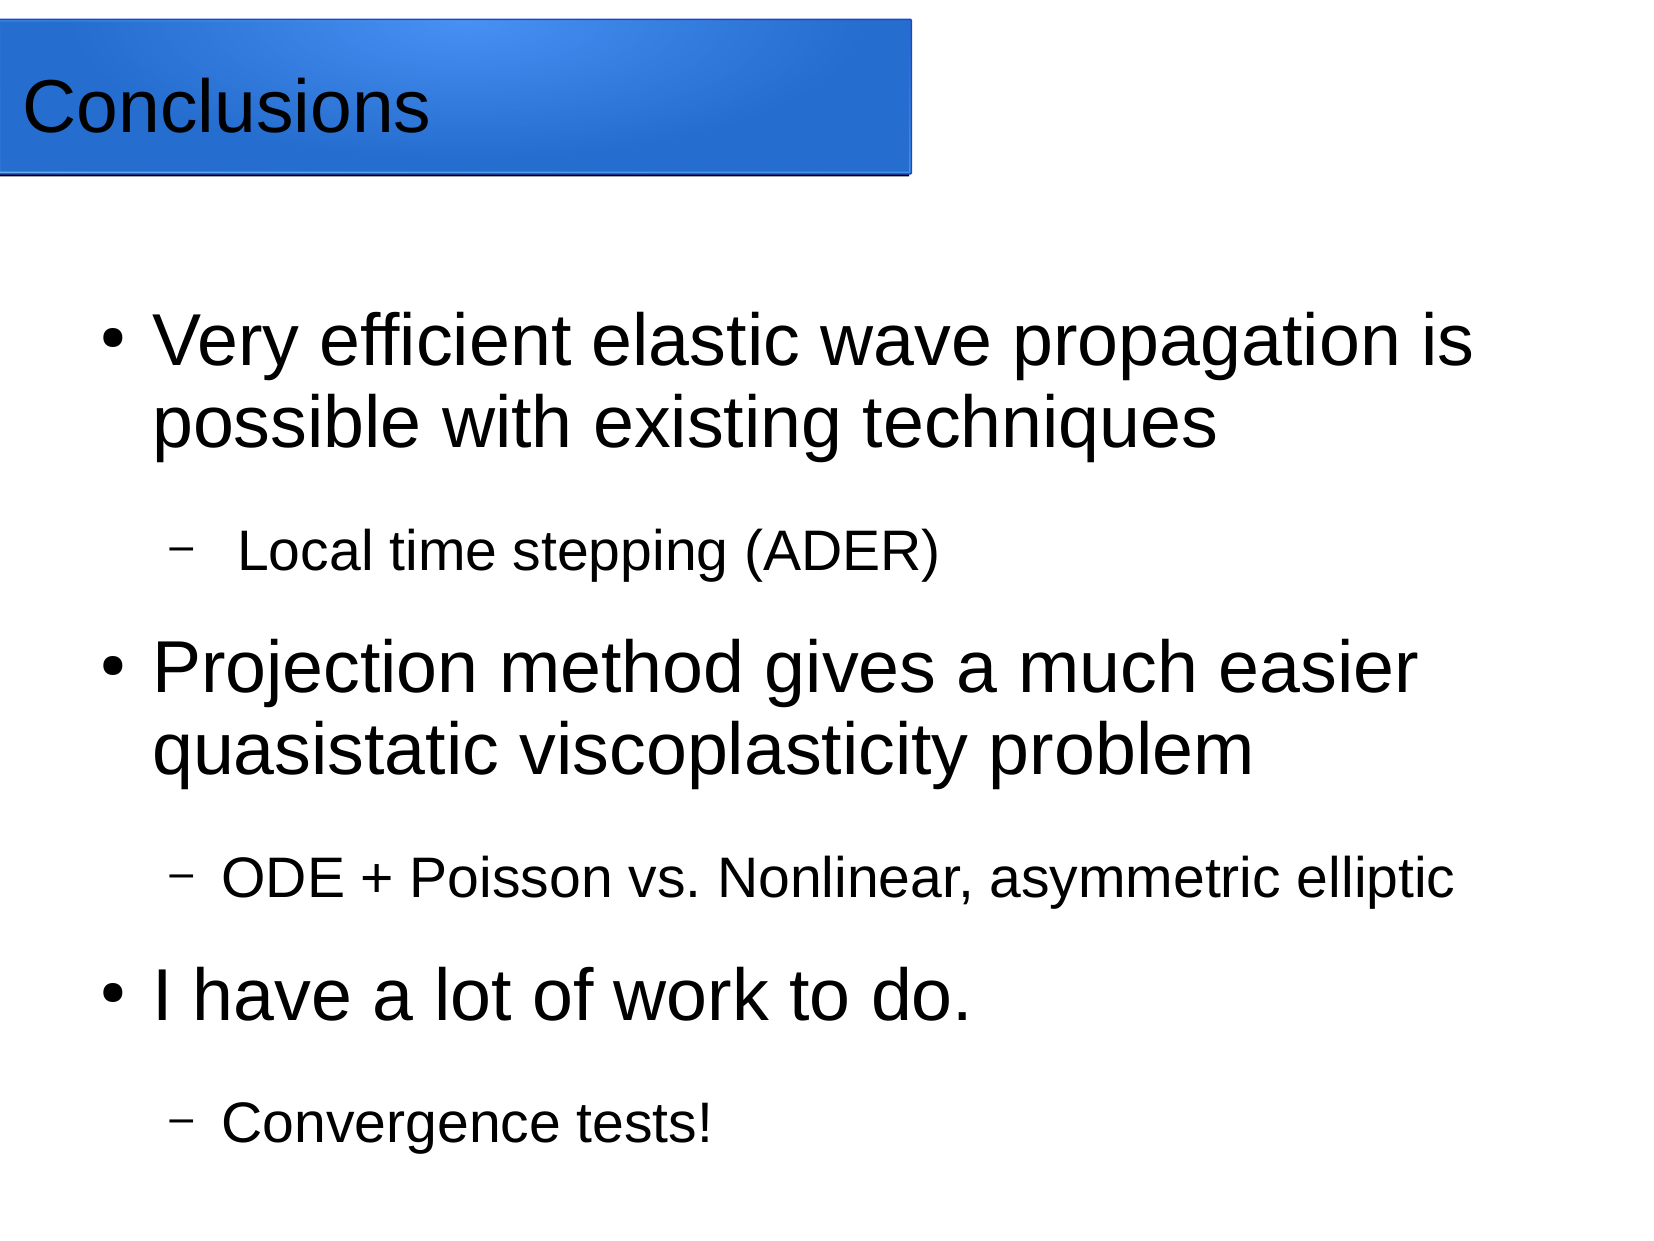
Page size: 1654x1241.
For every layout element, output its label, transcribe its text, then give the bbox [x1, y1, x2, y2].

list Very efficient elastic wave propagation is possible with existing techniques Local time stepping (ADER) Projection method gives a much easier quasistatic viscoplasticity problem ODE + Poisson vs. Nonlinear, asymmetric elliptic I have a lot of work to do. Convergence tests! [82, 299, 1571, 1156]
title Conclusions [22, 47, 886, 166]
